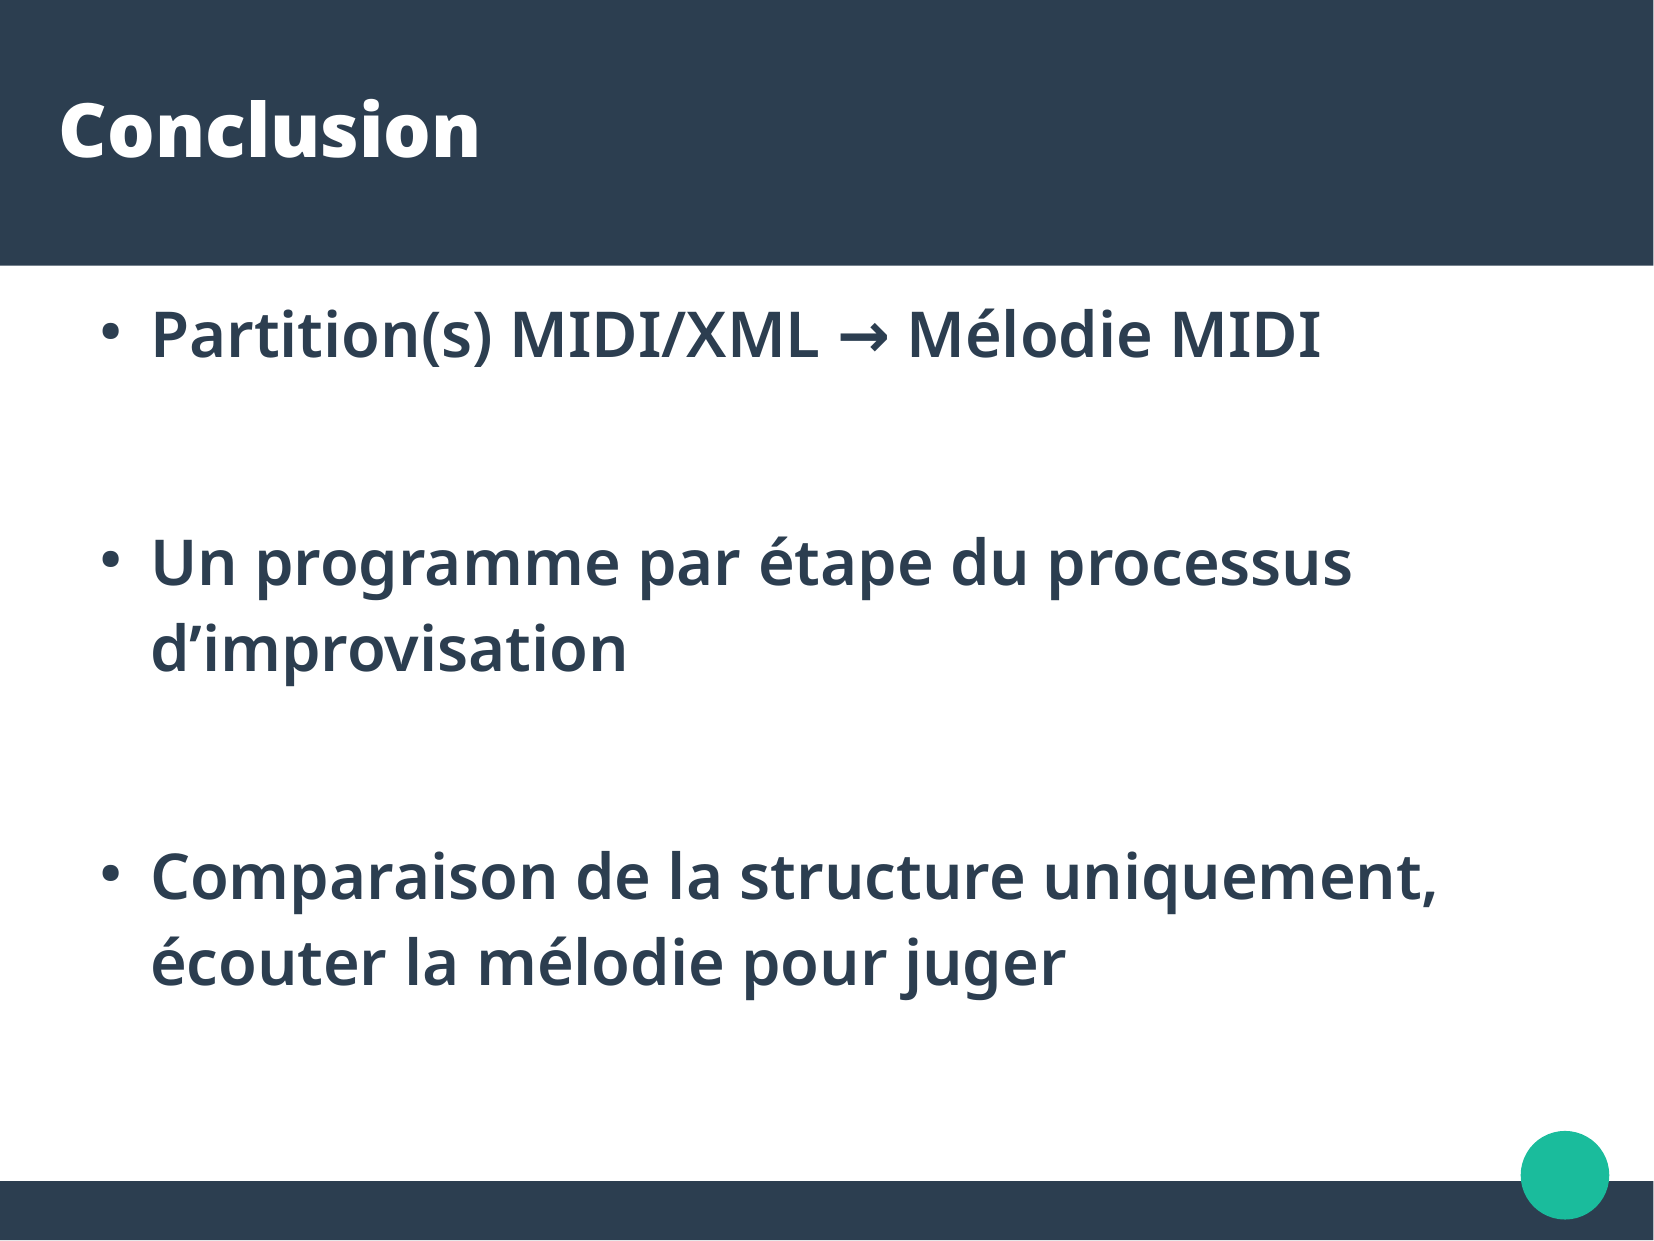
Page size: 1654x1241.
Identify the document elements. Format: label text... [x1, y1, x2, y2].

list Partition(s) MIDI/XML → Mélodie MIDI Un programme par étape du processus d’improvisation Comparaison de la structure uniquement, écouter la mélodie pour juger [82, 290, 1571, 1010]
title Conclusion [59, 49, 1595, 207]
